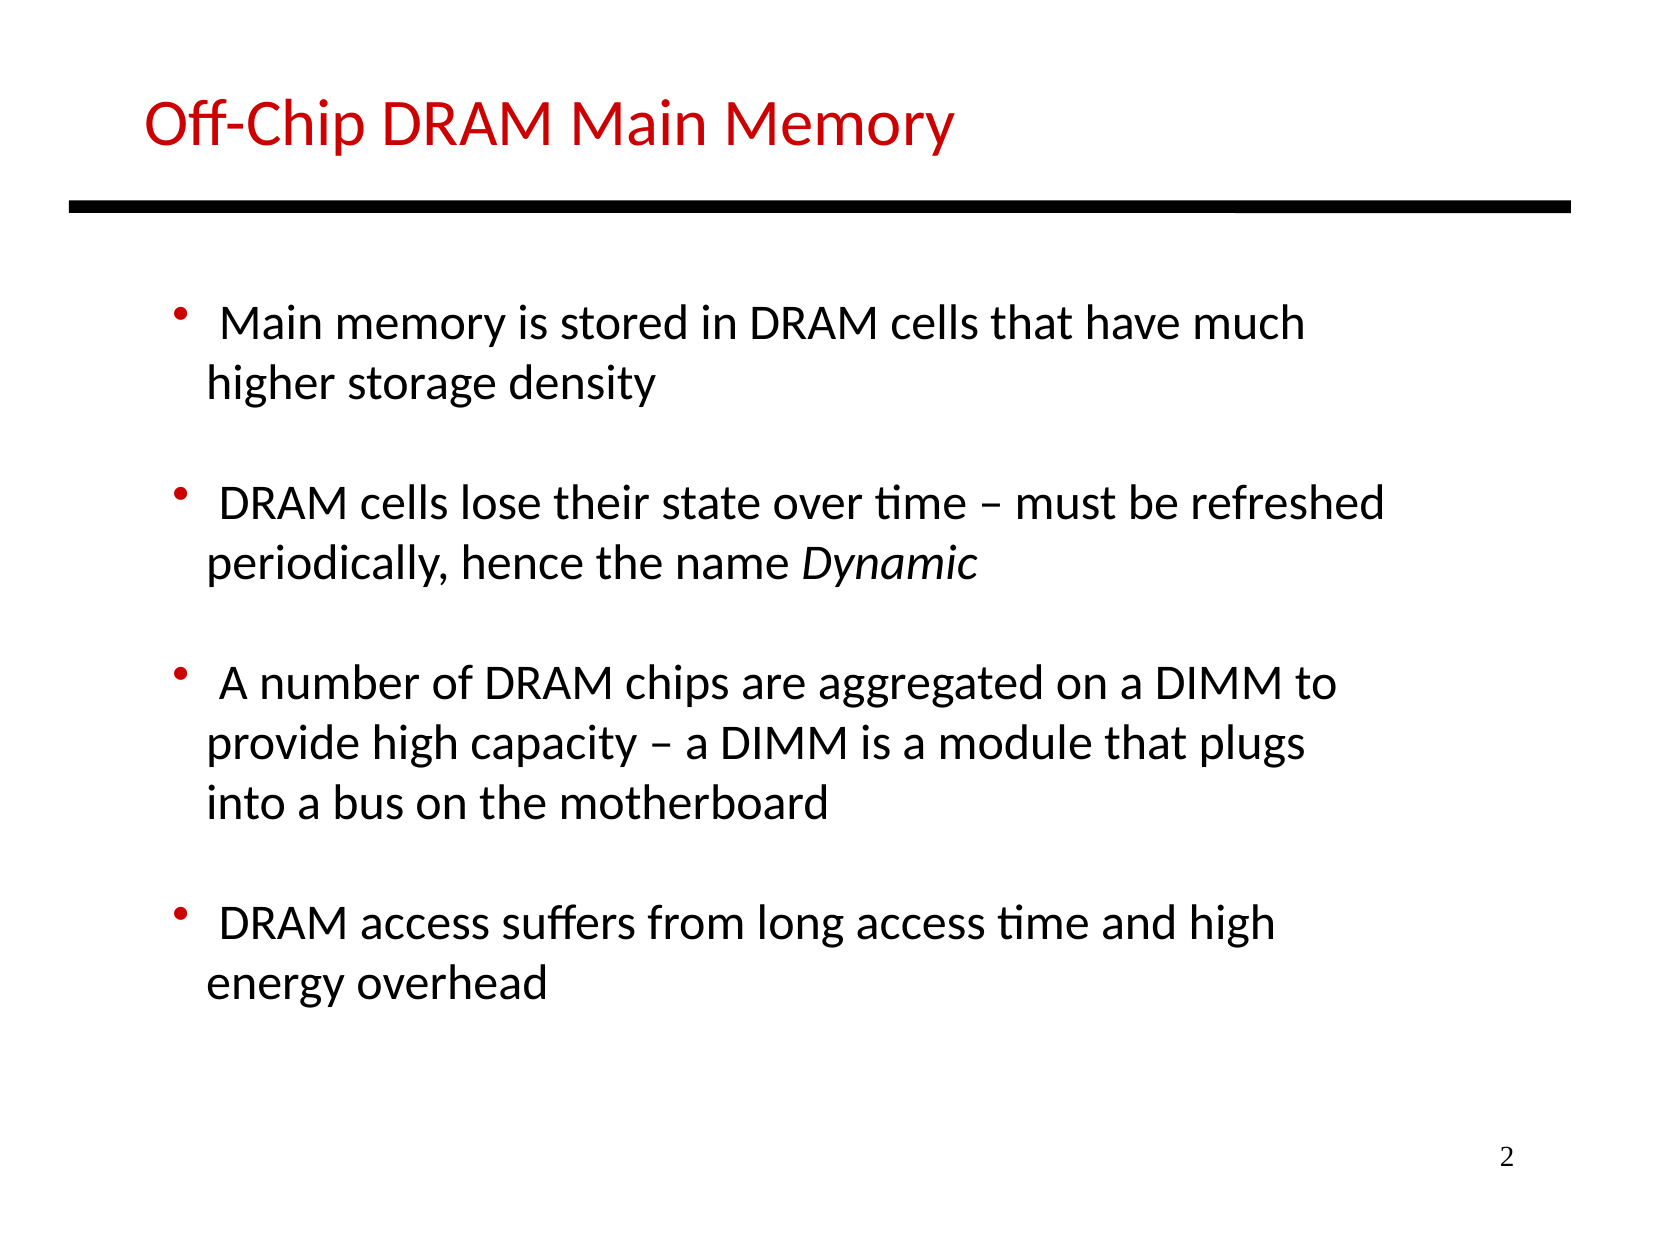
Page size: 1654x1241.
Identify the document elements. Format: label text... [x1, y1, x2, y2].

text_box Main memory is stored in DRAM cells that have much higher storage density DRAM cells lose their state over time – must be refreshed periodically, hence the name Dynamic A number of DRAM chips are aggregated on a DIMM to provide high capacity – a DIMM is a module that plugs into a bus on the motherboard DRAM access suffers from long access time and high energy overhead [157, 282, 1402, 1018]
text_box Off-Chip DRAM Main Memory [129, 71, 972, 167]
slide_number <number> [1185, 1129, 1530, 1213]
